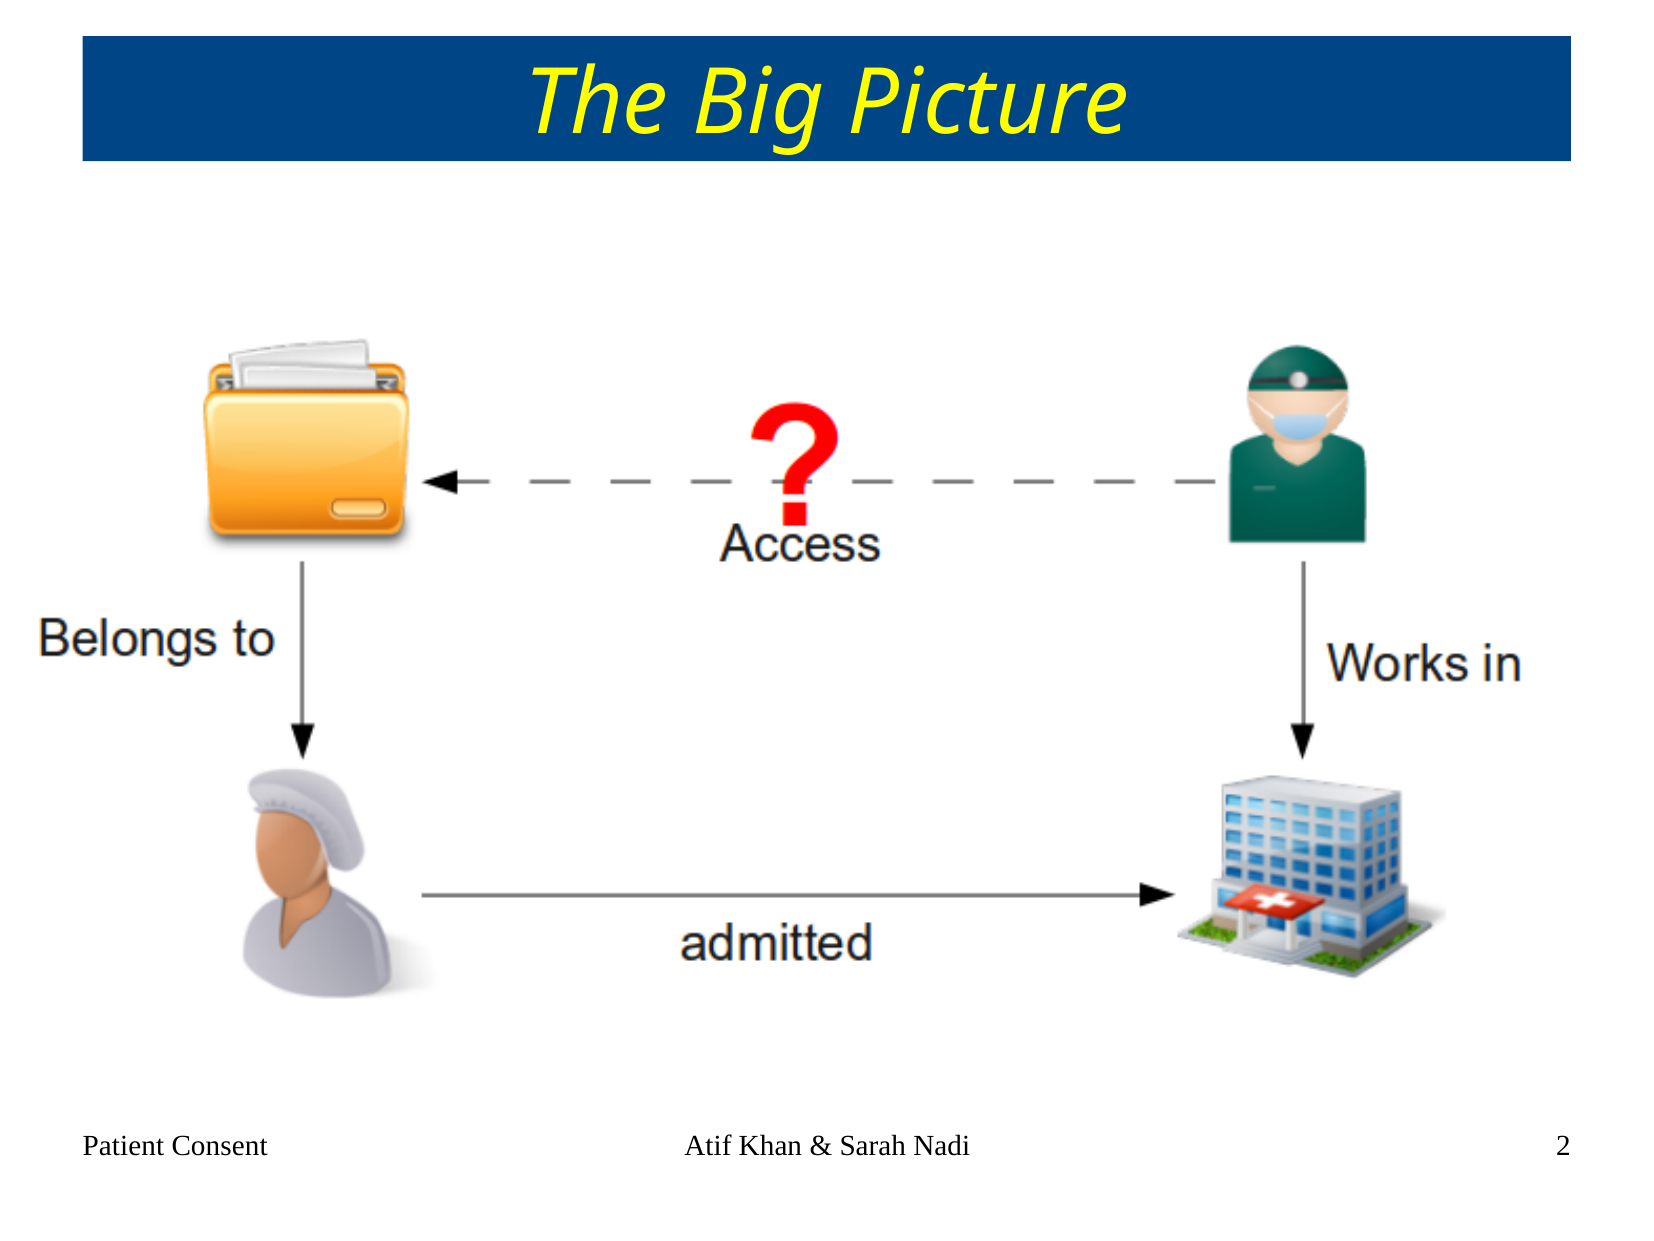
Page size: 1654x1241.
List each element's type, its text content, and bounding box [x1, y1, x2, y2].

picture [38, 312, 1556, 1026]
title The Big Picture [82, 37, 1571, 160]
